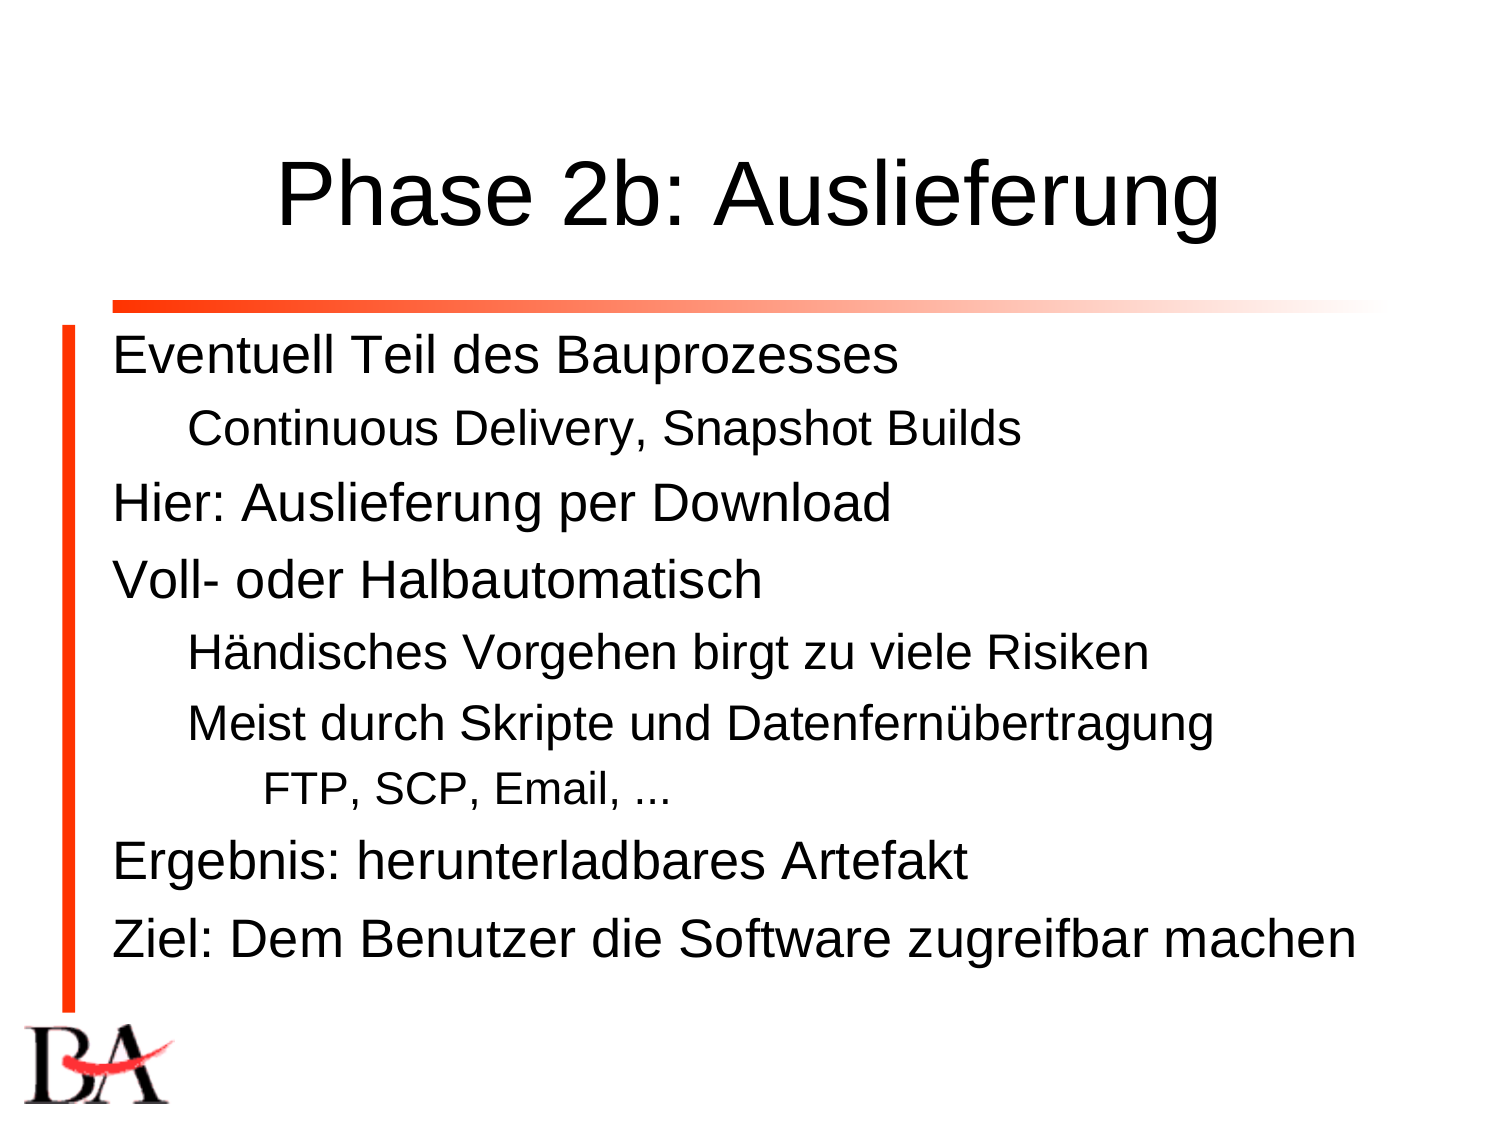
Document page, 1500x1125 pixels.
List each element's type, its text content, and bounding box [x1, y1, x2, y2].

picture [24, 1024, 175, 1104]
title Phase 2b: Auslieferung [112, 28, 1388, 324]
list Eventuell Teil des Bauprozesses Continuous Delivery, Snapshot Builds Hier: Auslieferung per Download Voll- oder Halbautomatisch Händisches Vorgehen birgt zu viele Risiken Meist durch Skripte und Datenfernübertragung FTP, SCP, Email, ... Ergebnis: herunterladbares Artefakt Ziel: Dem Benutzer die Software zugreifbar machen [112, 324, 1388, 1036]
